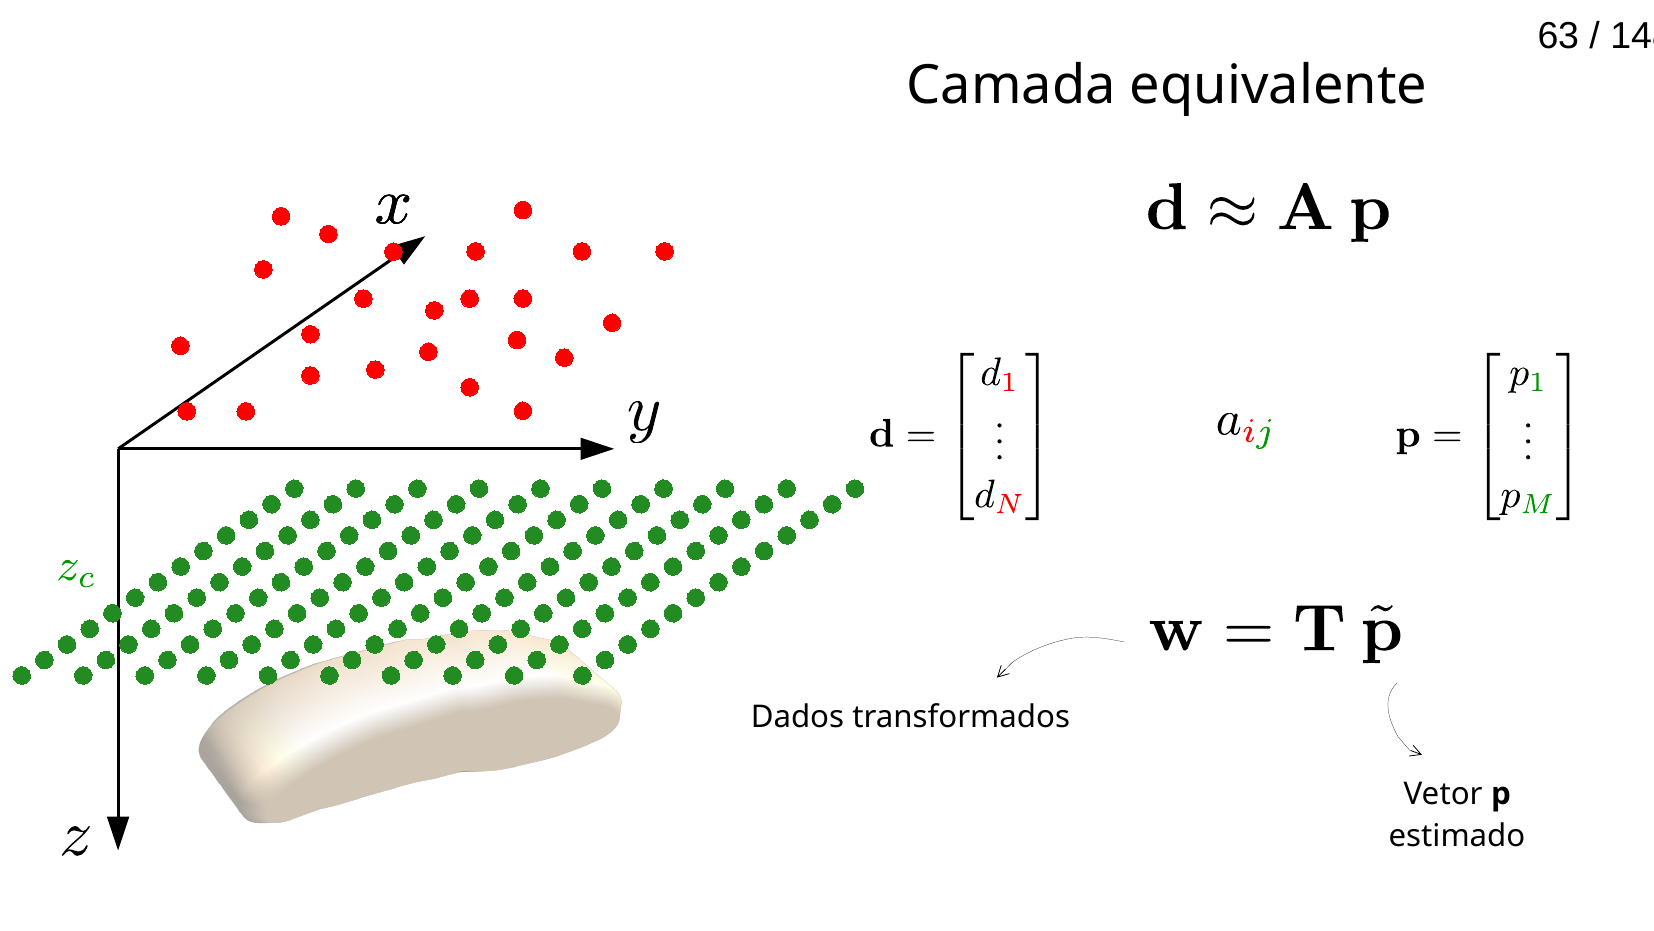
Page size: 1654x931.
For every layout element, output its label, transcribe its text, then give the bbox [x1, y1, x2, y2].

text_box [447, 495, 466, 514]
text_box [404, 651, 423, 669]
text_box [240, 510, 258, 529]
text_box [126, 588, 145, 607]
text_box [256, 542, 274, 560]
text_box [324, 495, 342, 514]
text_box [466, 651, 485, 669]
text_box [511, 619, 530, 638]
text_box [365, 635, 384, 654]
text_box [664, 604, 682, 623]
text_box [508, 495, 527, 514]
text_box [463, 526, 482, 545]
text_box [466, 242, 485, 261]
text_box [648, 526, 666, 545]
text_box [641, 619, 660, 638]
text_box [531, 479, 550, 498]
text_box [210, 573, 229, 592]
text_box [197, 666, 216, 685]
text_box [372, 588, 391, 607]
text_box [602, 557, 621, 576]
text_box [586, 526, 605, 545]
picture [1145, 602, 1406, 666]
text_box [573, 666, 592, 685]
text_box [304, 635, 323, 654]
text_box [686, 542, 705, 560]
text_box [142, 619, 161, 638]
text_box [670, 510, 689, 529]
text_box [385, 495, 404, 514]
text_box [488, 635, 507, 654]
text_box [755, 495, 773, 514]
text_box [333, 573, 352, 592]
text_box [97, 651, 115, 669]
text_box [625, 542, 644, 560]
text_box [486, 510, 504, 529]
text_box [346, 479, 365, 498]
text_box [80, 619, 99, 638]
text_box [664, 557, 682, 576]
text_box [395, 573, 413, 592]
picture [626, 401, 662, 443]
text_box [119, 635, 138, 654]
text_box [573, 242, 591, 261]
picture [1215, 413, 1275, 449]
text_box [236, 402, 255, 421]
picture [867, 351, 1054, 522]
text_box [440, 542, 459, 560]
text_box [846, 479, 864, 498]
text_box [343, 651, 361, 669]
text_box [301, 325, 320, 344]
text_box [570, 495, 589, 514]
text_box [165, 604, 183, 623]
text_box [732, 510, 751, 529]
text_box [618, 588, 637, 607]
text_box [427, 635, 446, 654]
text_box [419, 342, 438, 361]
text_box [547, 510, 566, 529]
text_box [595, 604, 614, 623]
text_box [654, 479, 673, 498]
text_box [550, 635, 569, 654]
text_box [285, 479, 304, 498]
text_box [709, 573, 728, 592]
text_box [479, 557, 498, 576]
text_box [272, 573, 290, 592]
text_box [609, 510, 627, 529]
text_box [171, 557, 190, 576]
text_box Camada equivalente [891, 37, 1616, 113]
text_box [534, 604, 553, 623]
picture [56, 560, 95, 588]
text_box [408, 479, 427, 498]
text_box [288, 604, 306, 623]
text_box [508, 331, 526, 349]
text_box [320, 666, 339, 685]
text_box [618, 635, 637, 654]
text_box [579, 573, 598, 592]
text_box Vetor p estimado [1373, 763, 1654, 815]
text_box [563, 542, 582, 560]
text_box [641, 573, 660, 592]
text_box [417, 557, 436, 576]
text_box [593, 479, 611, 498]
picture [374, 194, 413, 224]
picture [1393, 351, 1584, 522]
text_box [194, 542, 213, 560]
text_box [366, 360, 385, 379]
text_box [317, 542, 336, 560]
text_box [384, 242, 403, 261]
text_box [495, 588, 514, 607]
text_box [425, 301, 444, 320]
text_box [294, 557, 313, 576]
text_box [777, 479, 796, 498]
text_box [596, 651, 614, 669]
text_box [354, 289, 373, 308]
text_box [58, 635, 76, 654]
text_box [281, 651, 300, 669]
text_box [363, 510, 381, 529]
text_box [823, 495, 842, 514]
text_box [411, 604, 430, 623]
picture [1145, 183, 1392, 242]
text_box [514, 401, 532, 420]
text_box [555, 348, 574, 367]
text_box [382, 666, 400, 685]
text_box [505, 666, 523, 685]
text_box Dados transformados [736, 686, 1071, 771]
text_box [158, 651, 177, 669]
text_box [755, 542, 773, 560]
text_box [35, 651, 54, 669]
text_box [470, 479, 488, 498]
text_box [686, 588, 705, 607]
text_box [149, 573, 167, 592]
text_box [254, 260, 273, 279]
text_box [310, 588, 329, 607]
text_box [401, 526, 420, 545]
text_box [450, 619, 468, 638]
text_box [443, 666, 462, 685]
text_box [74, 666, 93, 685]
text_box [514, 201, 532, 219]
text_box [460, 289, 479, 308]
text_box [220, 651, 238, 669]
text_box [340, 526, 359, 545]
text_box [631, 495, 650, 514]
text_box [525, 526, 543, 545]
text_box [541, 557, 559, 576]
text_box [233, 557, 252, 576]
text_box [732, 557, 751, 576]
text_box [603, 313, 621, 332]
text_box [135, 666, 154, 685]
text_box [249, 588, 268, 607]
text_box [177, 402, 196, 421]
text_box [103, 604, 122, 623]
text_box [278, 526, 297, 545]
text_box [319, 225, 338, 243]
text_box [716, 479, 734, 498]
text_box [502, 542, 520, 560]
text_box [527, 651, 546, 669]
text_box [349, 604, 368, 623]
text_box [181, 635, 199, 654]
text_box [693, 495, 712, 514]
text_box [171, 336, 190, 355]
text_box [356, 557, 375, 576]
text_box [301, 366, 320, 385]
text_box [800, 510, 819, 529]
text_box [388, 619, 407, 638]
text_box [513, 289, 532, 308]
text_box [557, 588, 575, 607]
picture [59, 826, 93, 856]
text_box [460, 378, 479, 397]
text_box [655, 242, 674, 261]
text_box [262, 495, 281, 514]
text_box [379, 542, 397, 560]
text_box [259, 666, 277, 685]
text_box [272, 207, 290, 226]
text_box <number> / 148 [1414, 0, 1654, 71]
text_box [573, 619, 592, 638]
text_box [777, 526, 796, 545]
text_box [226, 604, 245, 623]
text_box [456, 573, 475, 592]
text_box [424, 510, 443, 529]
text_box [327, 619, 345, 638]
text_box [217, 526, 235, 545]
text_box [472, 604, 491, 623]
text_box [187, 588, 206, 607]
text_box [709, 526, 728, 545]
text_box [203, 619, 222, 638]
text_box [518, 573, 537, 592]
text_box [12, 666, 31, 685]
text_box [434, 588, 452, 607]
text_box [265, 619, 284, 638]
text_box [242, 635, 261, 654]
text_box [301, 510, 320, 529]
